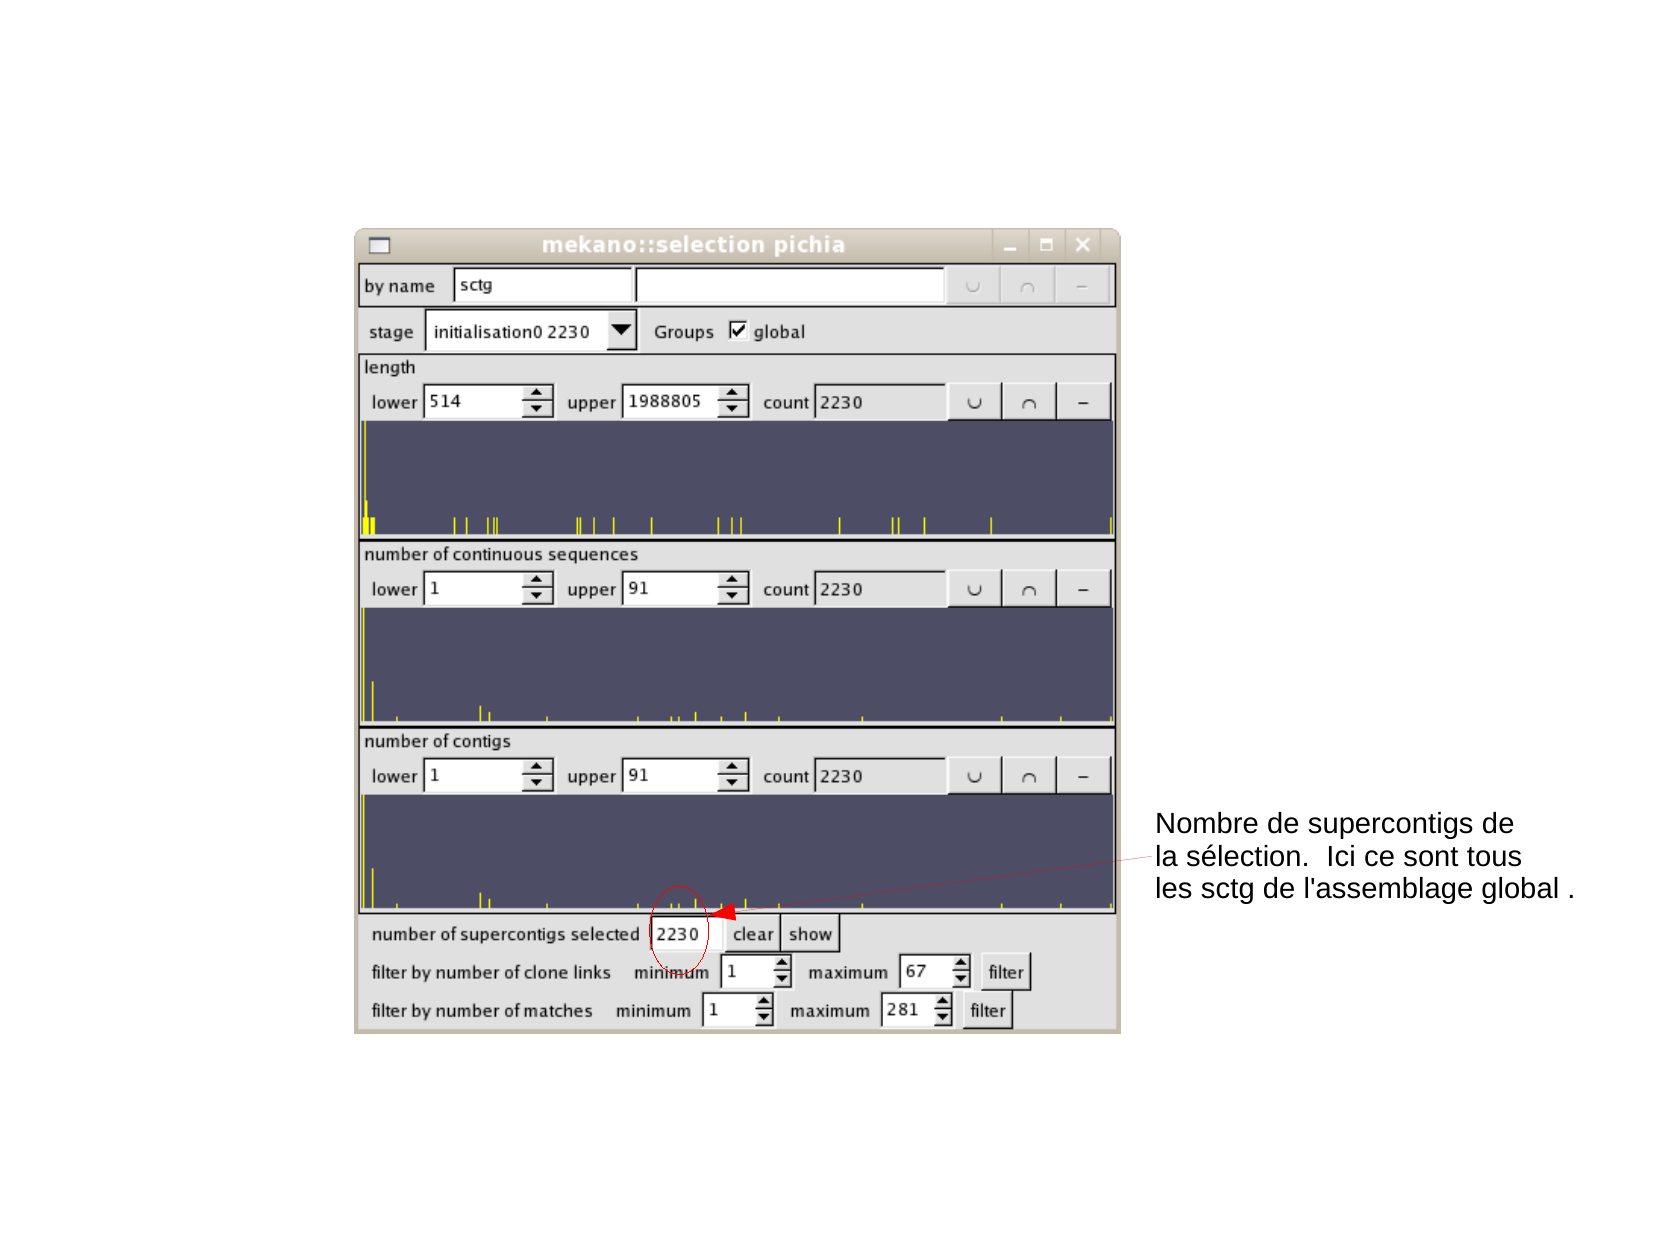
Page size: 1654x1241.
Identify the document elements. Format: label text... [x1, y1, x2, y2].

picture [354, 228, 1121, 1034]
text_box Nombre de supercontigs de la sélection. Ici ce sont tous les sctg de l'assemblage global . [1140, 799, 1595, 913]
